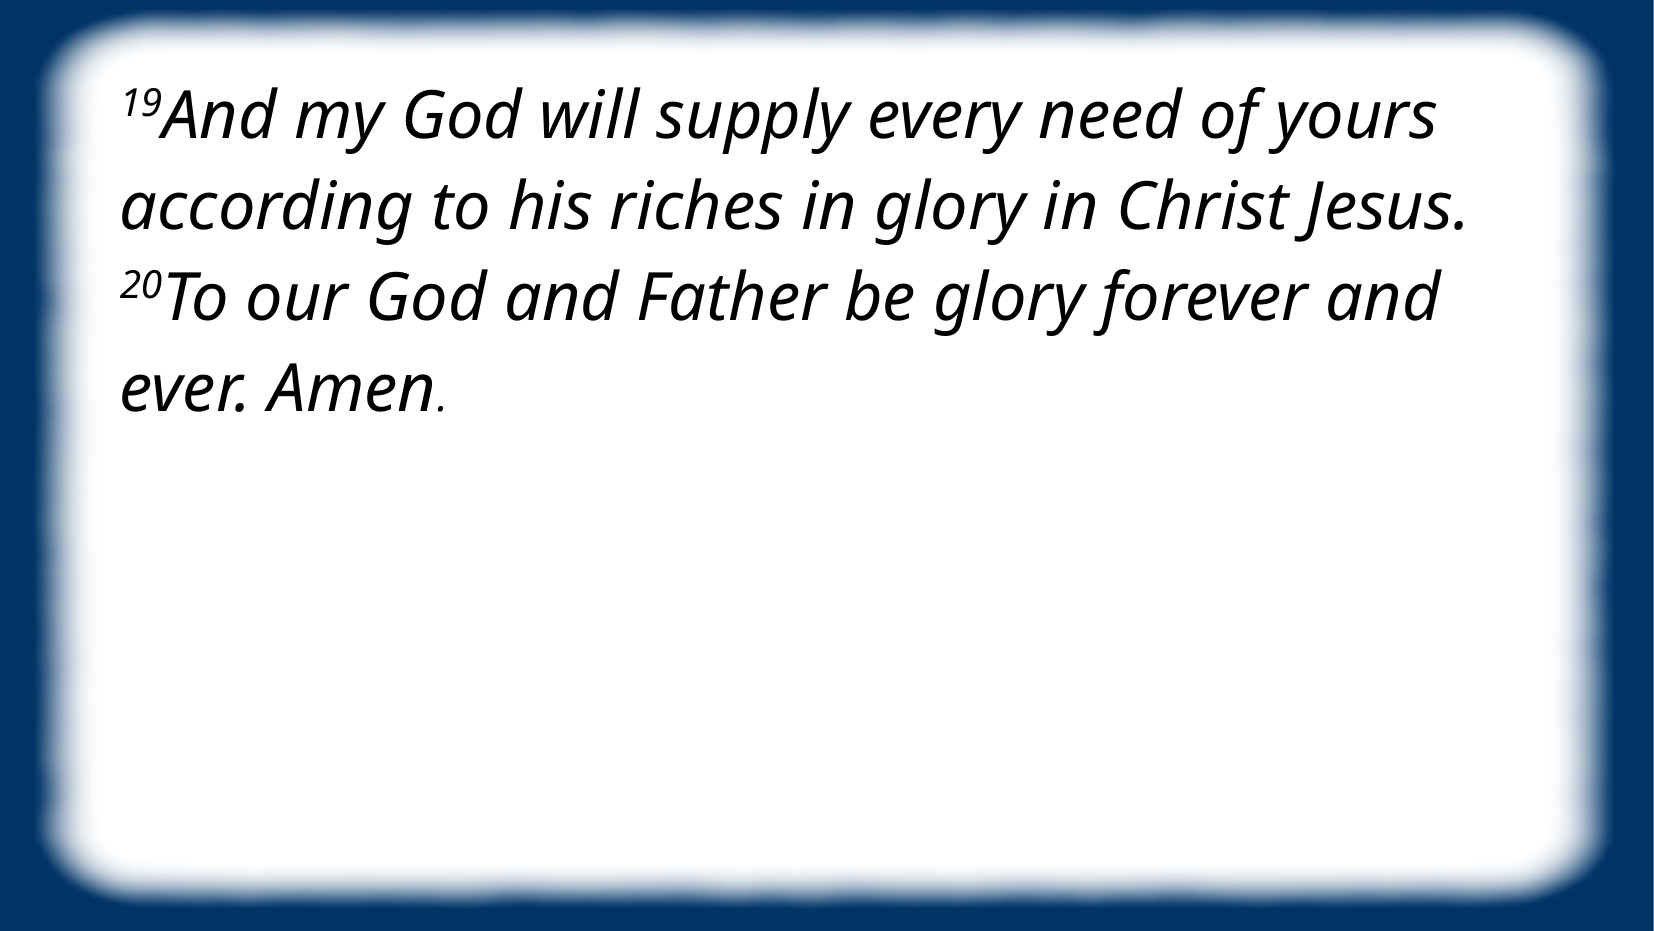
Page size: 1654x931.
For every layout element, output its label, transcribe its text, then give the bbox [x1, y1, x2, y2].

picture [0, 0, 1654, 931]
text_box 19And my God will supply every need of yours according to his riches in glory in Christ Jesus. 20To our God and Father be glory forever and ever. Amen. [105, 60, 1546, 430]
